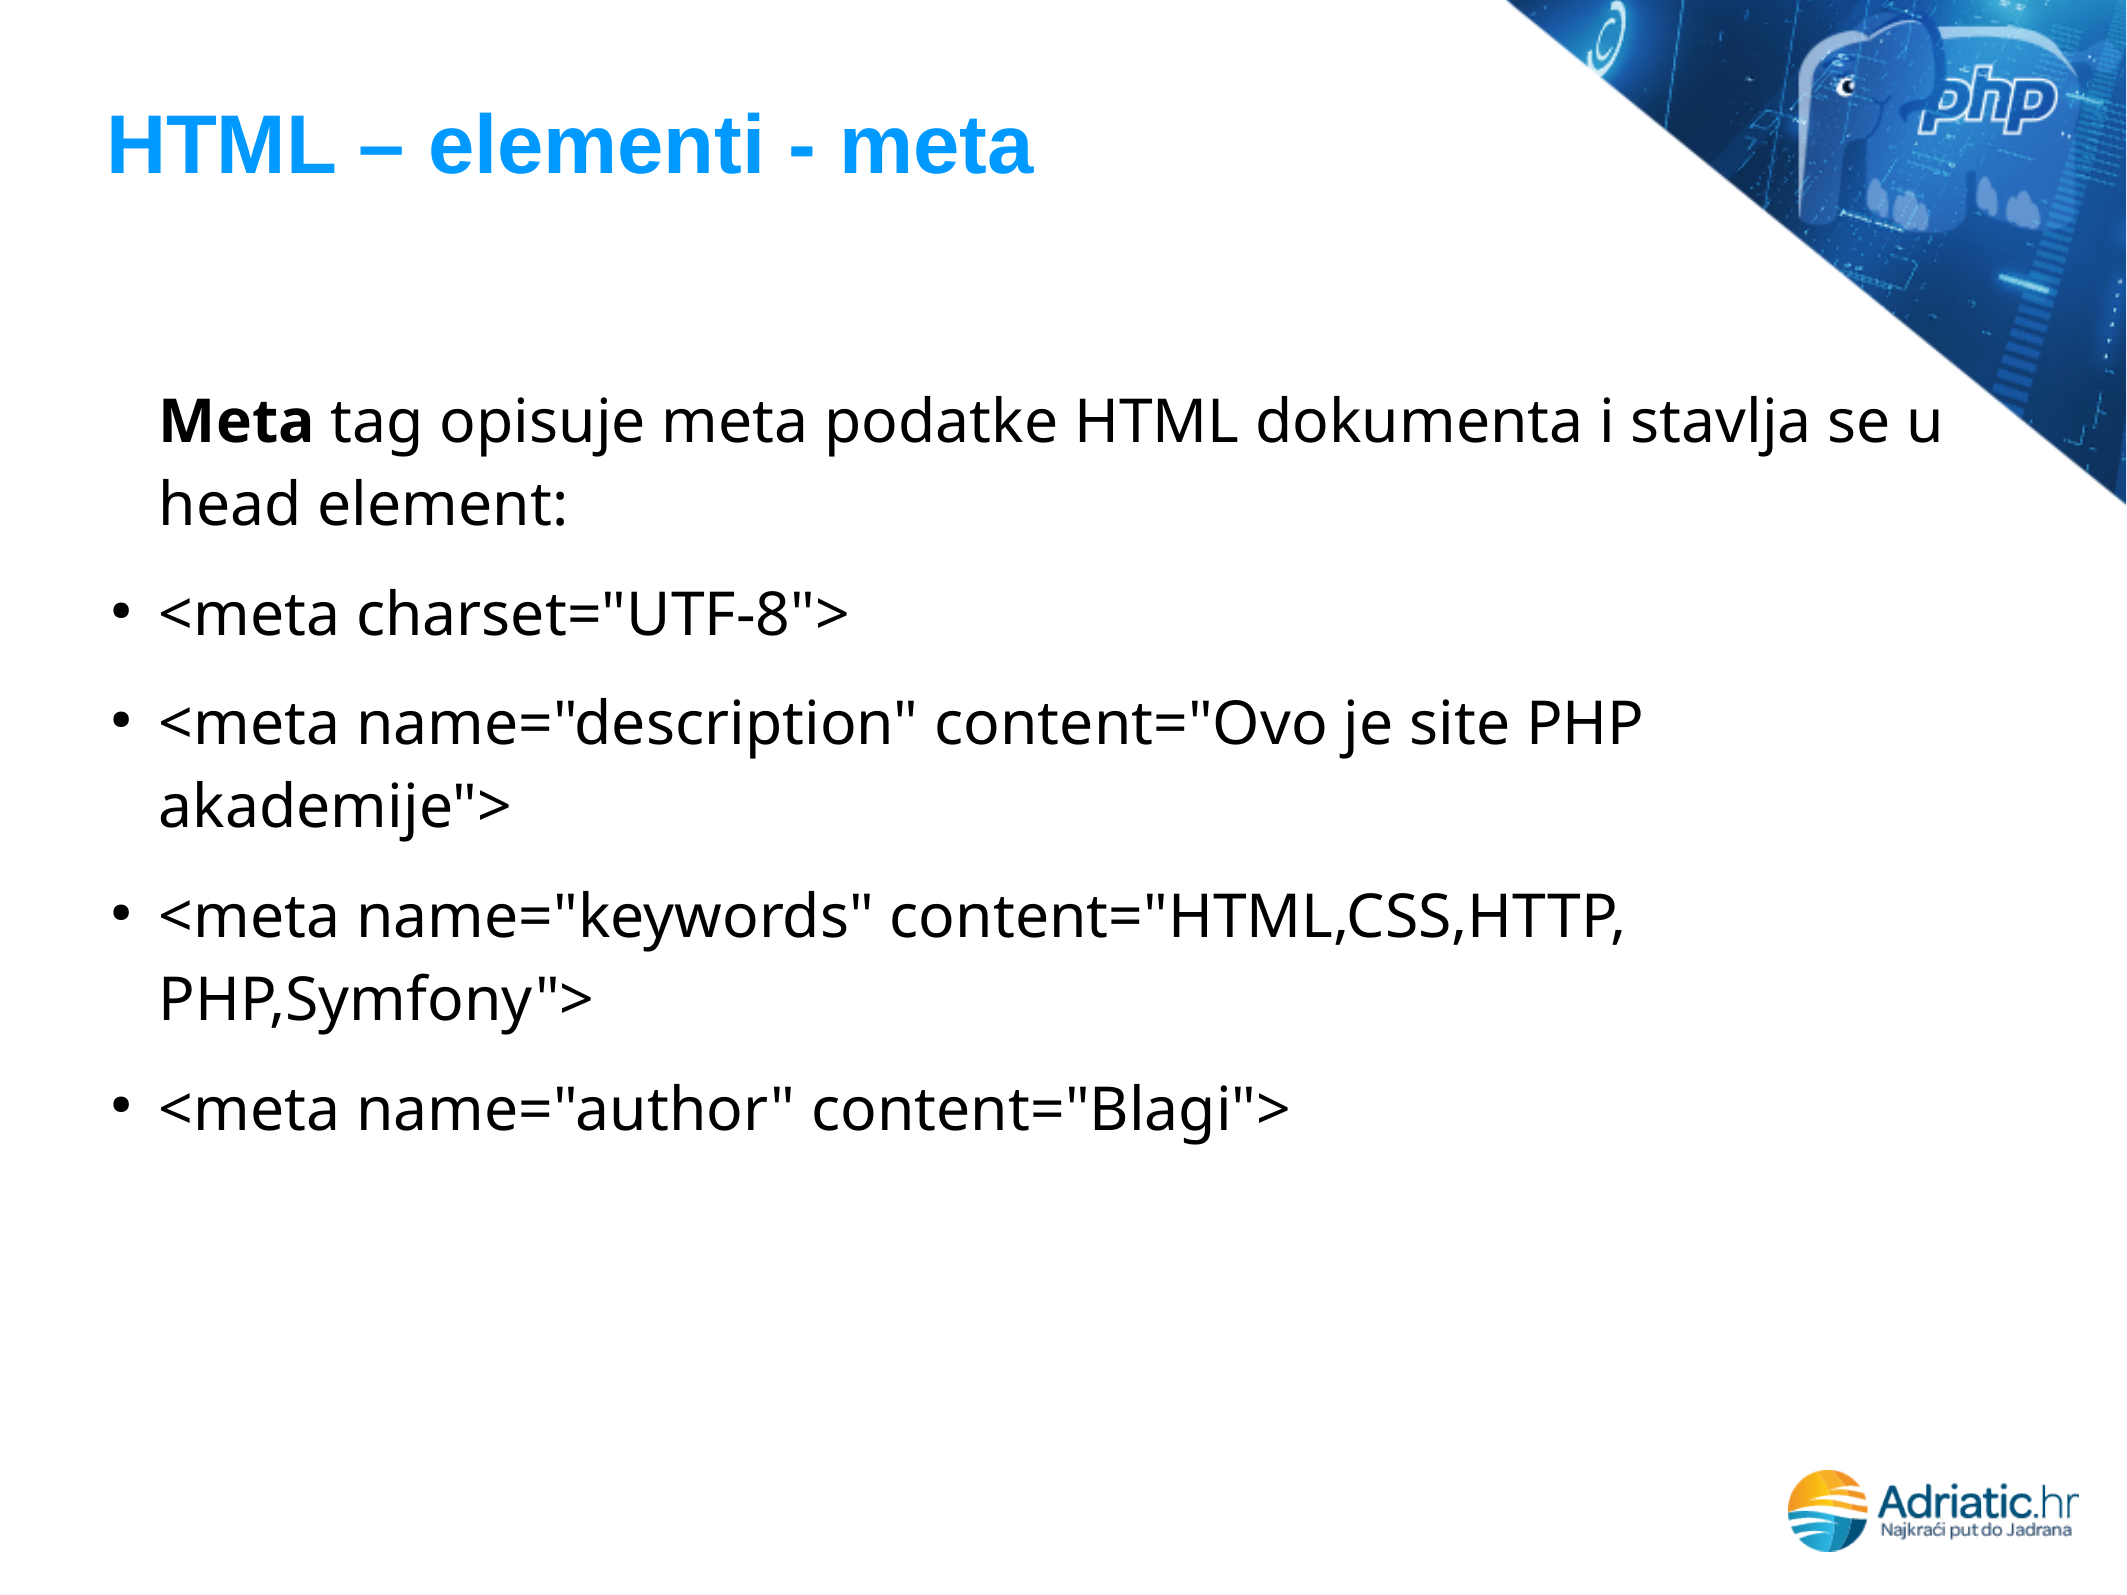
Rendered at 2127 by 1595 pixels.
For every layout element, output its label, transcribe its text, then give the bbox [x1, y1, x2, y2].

title HTML – elementi - meta [106, 70, 1630, 219]
list Meta tag opisuje meta podatke HTML dokumenta i stavlja se u head element: <meta charset="UTF-8"> <meta name="description" content="Ovo je site PHP akademije"> <meta name="keywords" content="HTML,CSS,HTTP, PHP,Symfony"> <meta name="author" content="Blagi"> [94, 377, 2008, 1536]
picture [1788, 1470, 2079, 1552]
picture [1505, 0, 2127, 625]
